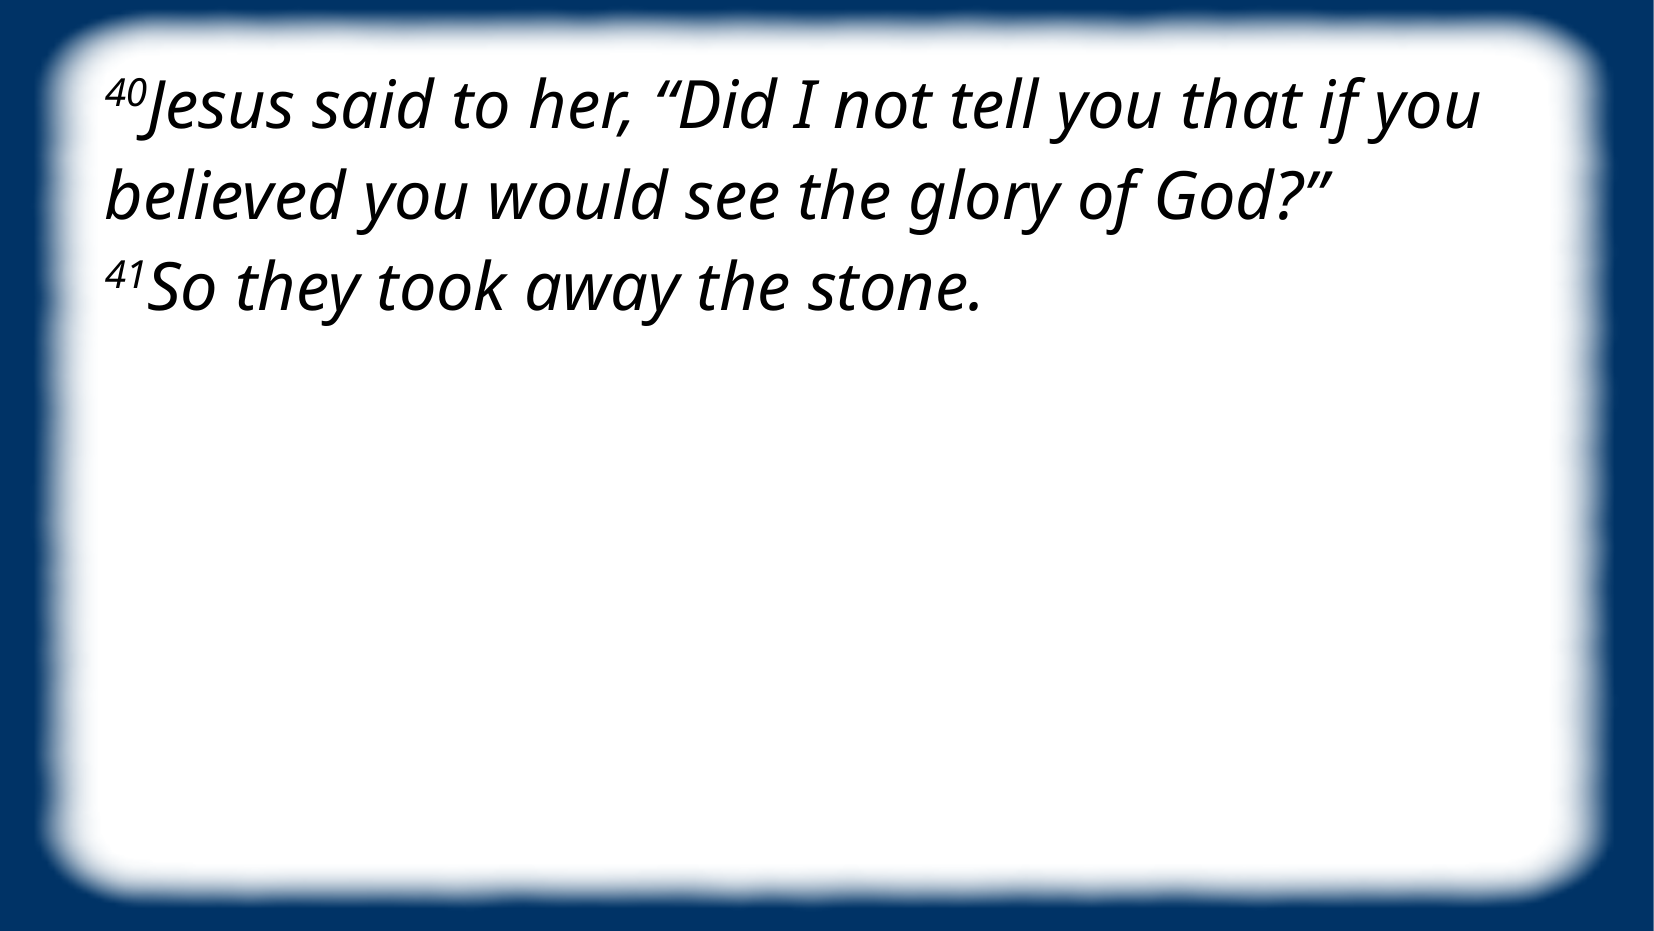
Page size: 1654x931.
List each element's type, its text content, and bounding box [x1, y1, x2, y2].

picture [0, 0, 1654, 931]
text_box 40Jesus said to her, “Did I not tell you that if you believed you would see the glory of God?” 41So they took away the stone. [90, 50, 1546, 346]
